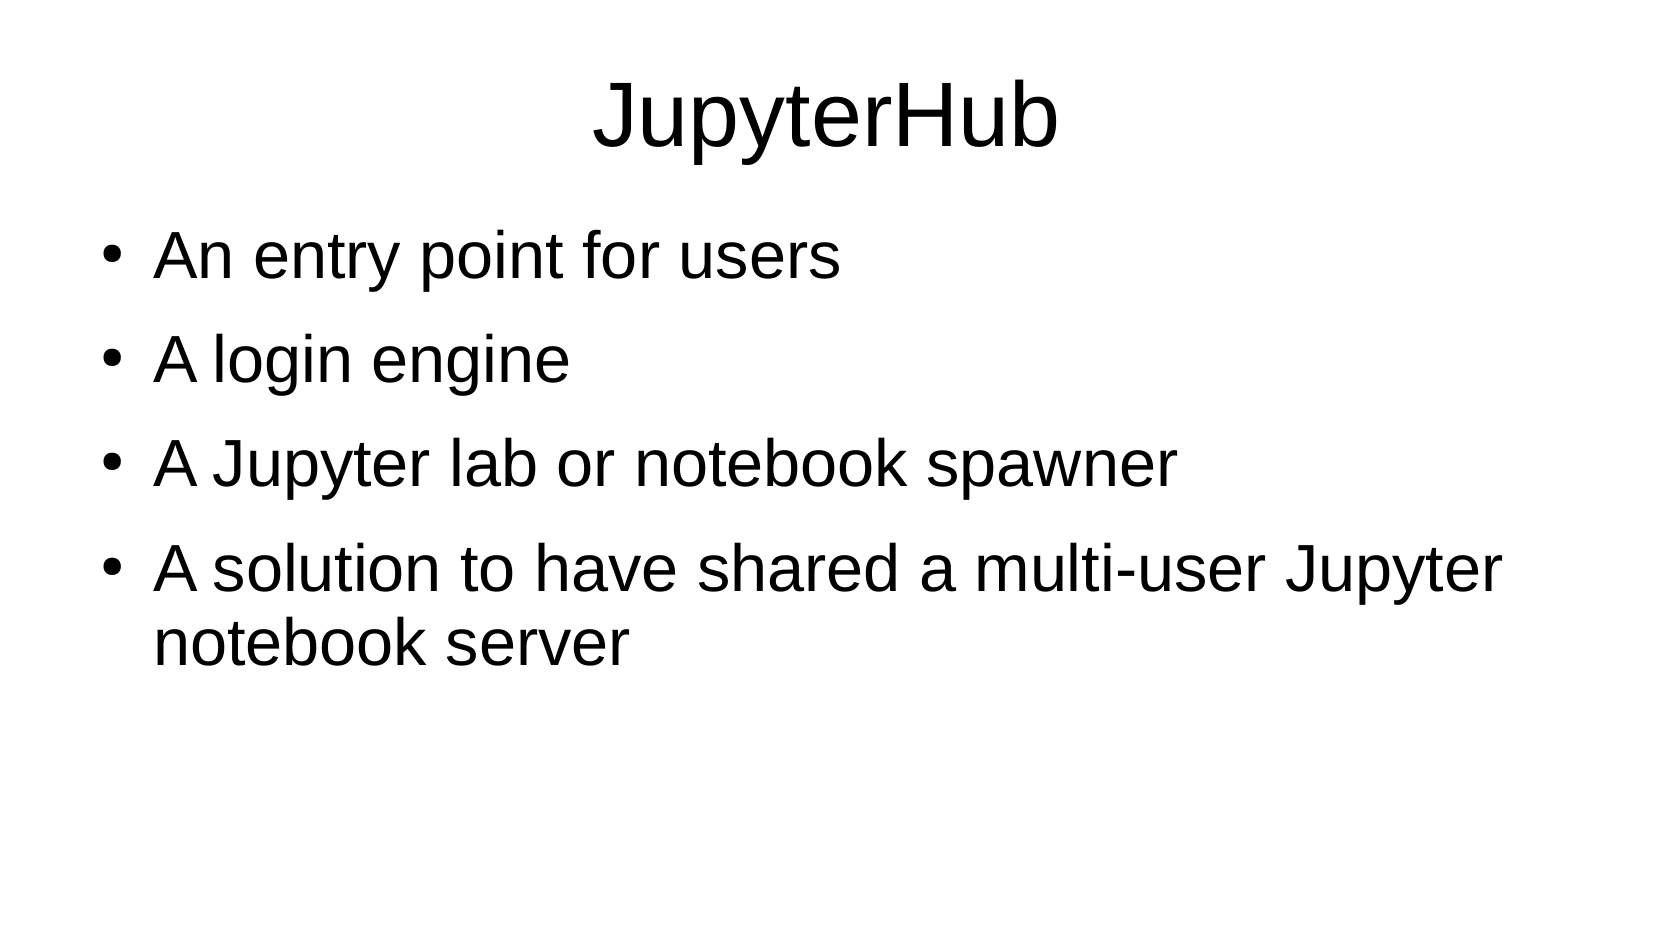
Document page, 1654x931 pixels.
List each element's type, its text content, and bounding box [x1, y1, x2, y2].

title JupyterHub [82, 37, 1571, 193]
list An entry point for users A login engine A Jupyter lab or notebook spawner A solution to have shared a multi-user Jupyter notebook server [82, 217, 1571, 758]
